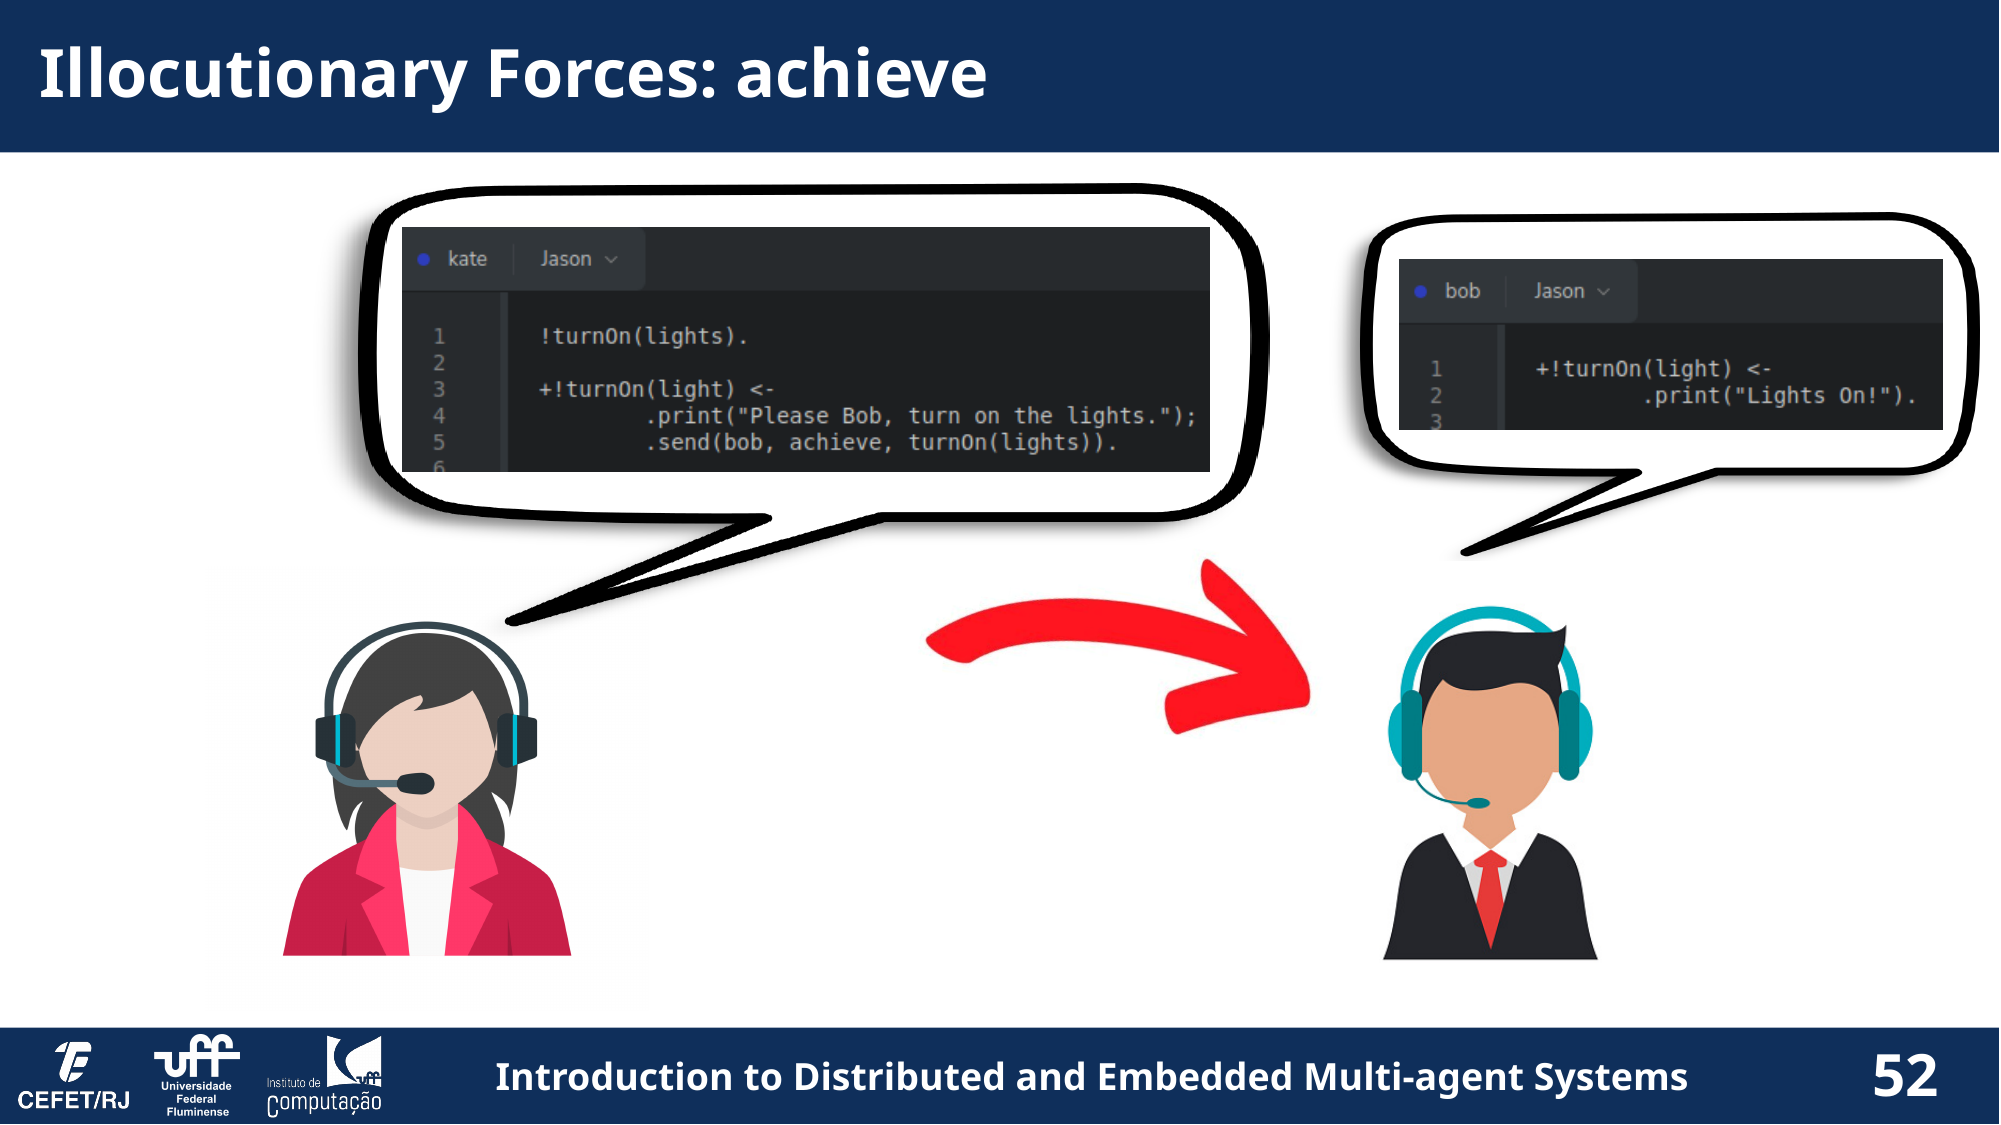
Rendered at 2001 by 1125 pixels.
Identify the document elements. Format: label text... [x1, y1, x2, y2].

picture [18, 1021, 129, 1125]
text_box Illocutionary Forces: achieve [25, 23, 1999, 119]
picture [265, 1033, 383, 1118]
picture [205, 183, 1980, 1011]
picture [153, 1033, 241, 1121]
